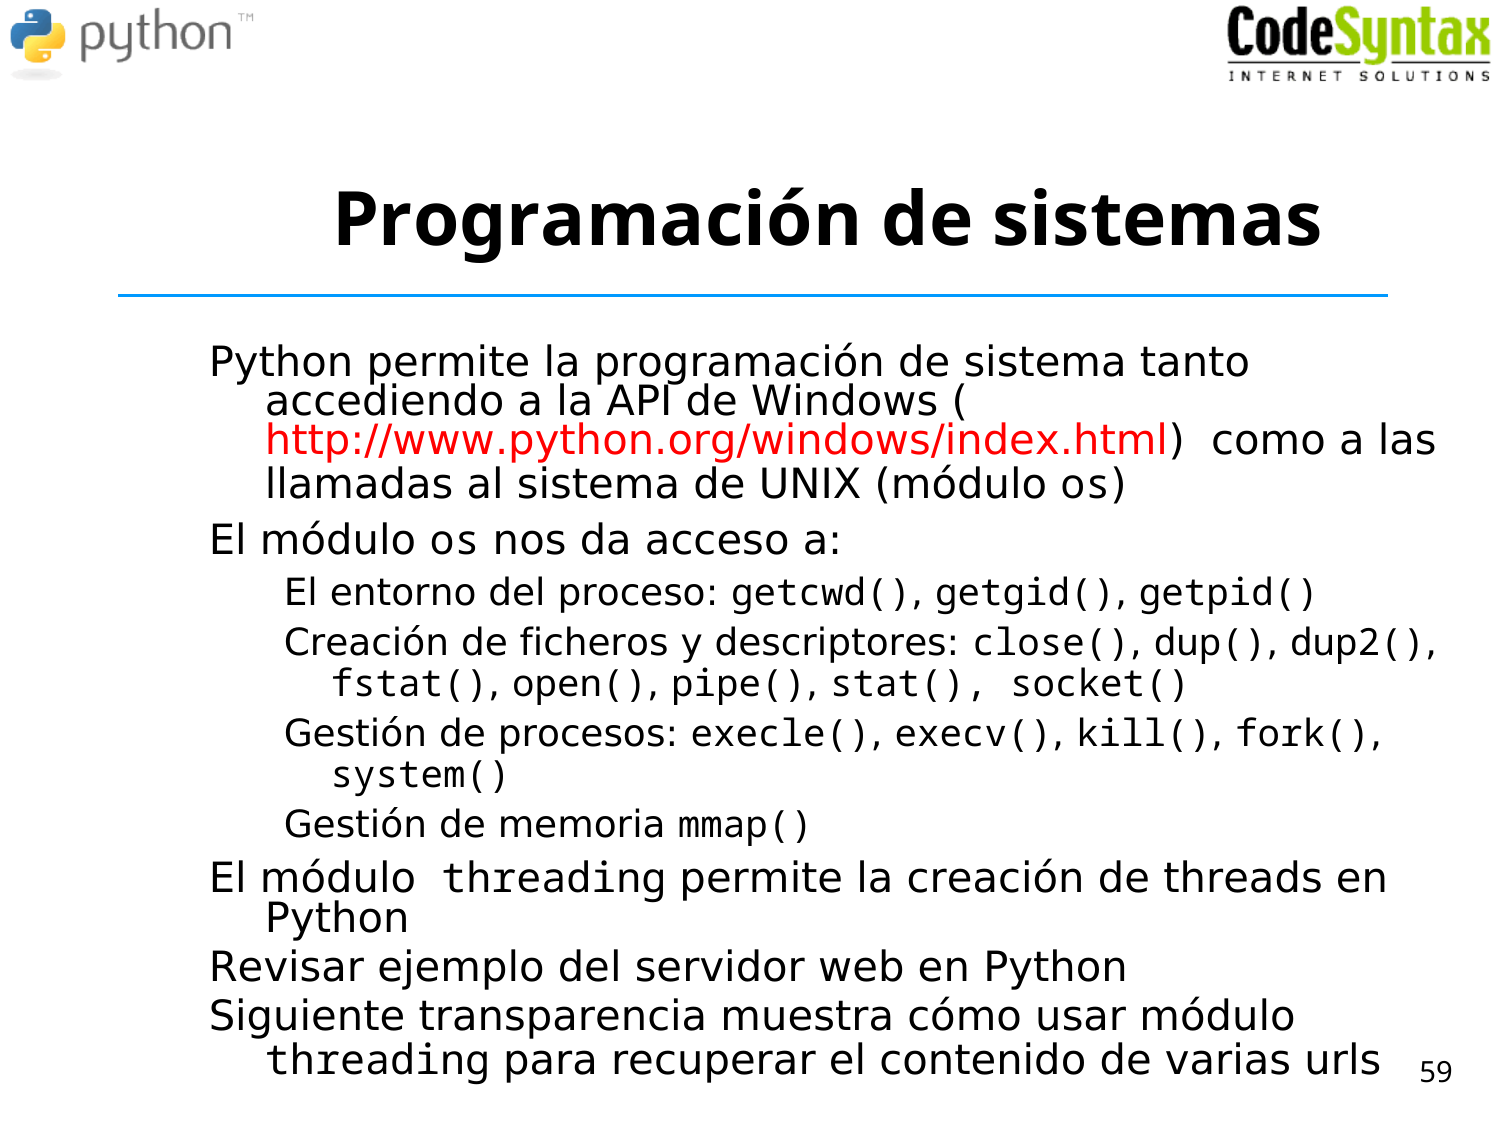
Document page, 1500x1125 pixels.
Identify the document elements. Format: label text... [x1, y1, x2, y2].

picture [0, 0, 286, 92]
picture [1226, 5, 1500, 83]
list Python permite la programación de sistema tanto accediendo a la API de Windows (http://www.python.org/windows/index.html) como a las llamadas al sistema de UNIX (módulo os) El módulo os nos da acceso a: El entorno del proceso: getcwd(), getgid(), getpid() Creación de ficheros y descriptores: close(), dup(), dup2(), fstat(), open(), pipe(), stat(), socket() Gestión de procesos: execle(), execv(), kill(), fork(), system() Gestión de memoria mmap() El módulo threading permite la creación de threads en Python Revisar ejemplo del servidor web en Python Siguiente transparencia muestra cómo usar módulo threading para recuperar el contenido de varias urls [193, 338, 1469, 1125]
title Programación de sistemas [188, 35, 1468, 276]
